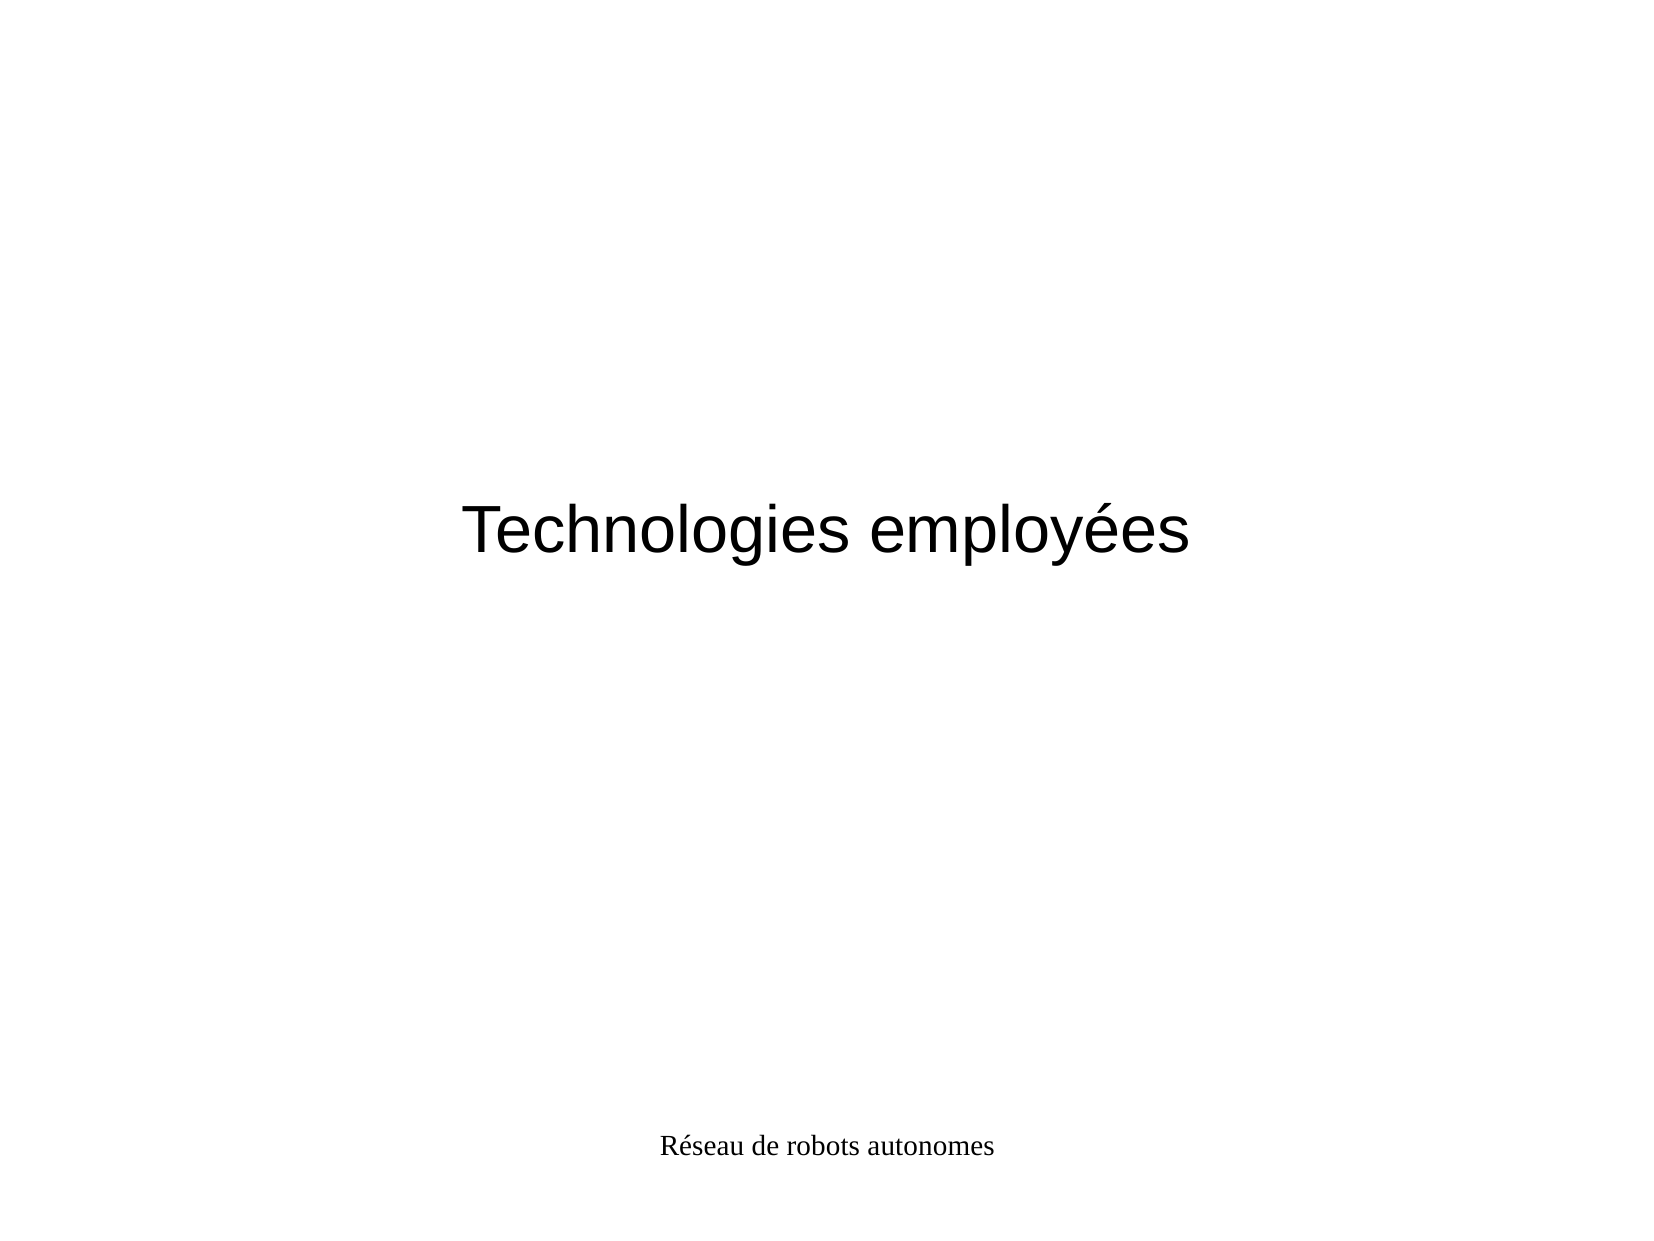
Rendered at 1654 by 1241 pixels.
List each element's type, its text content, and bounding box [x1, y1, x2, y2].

subtitle Technologies employées [82, 49, 1571, 1010]
